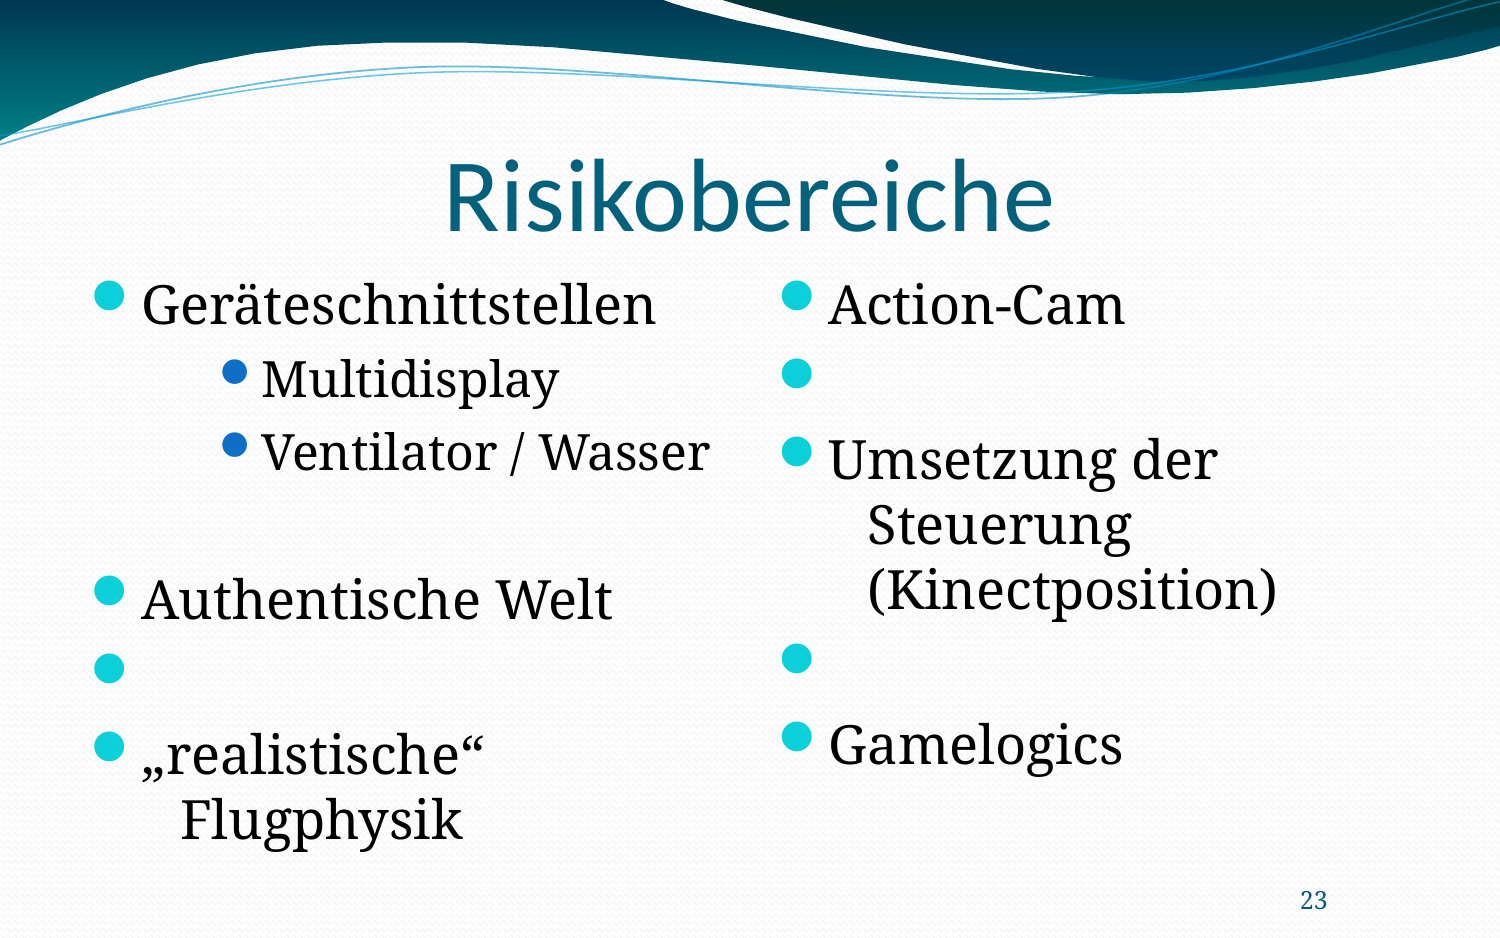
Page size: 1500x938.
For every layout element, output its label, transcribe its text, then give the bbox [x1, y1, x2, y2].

list Geräteschnittstellen Multidisplay Ventilator / Wasser Authentische Welt „realistische“ Flugphysik [75, 262, 738, 869]
text_box 23 [1299, 868, 1426, 919]
title Risikobereiche [75, 96, 1426, 253]
list Action-Cam Umsetzung der Steuerung (Kinectposition) Gamelogics [762, 262, 1426, 869]
